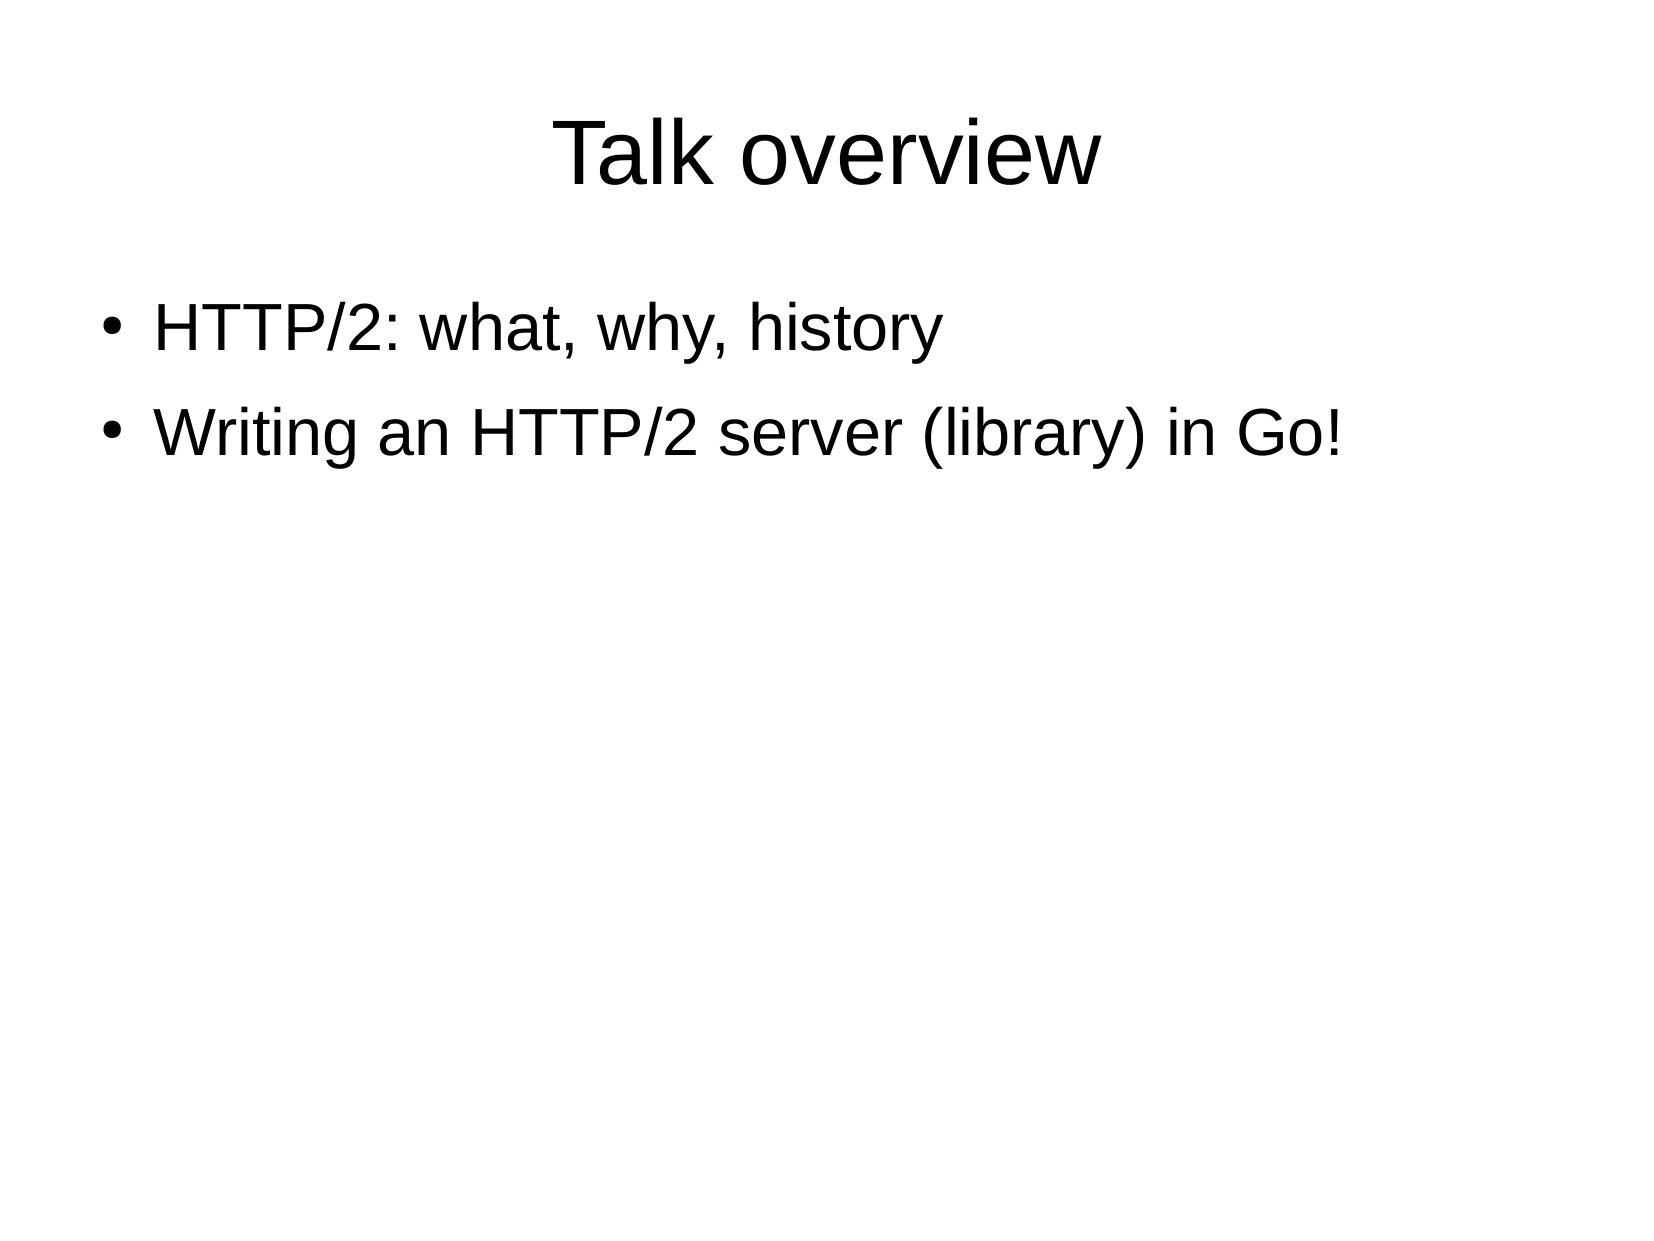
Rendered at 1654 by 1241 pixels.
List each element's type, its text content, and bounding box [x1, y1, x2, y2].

list HTTP/2: what, why, history Writing an HTTP/2 server (library) in Go! [82, 290, 1571, 1109]
title Talk overview [82, 49, 1571, 257]
